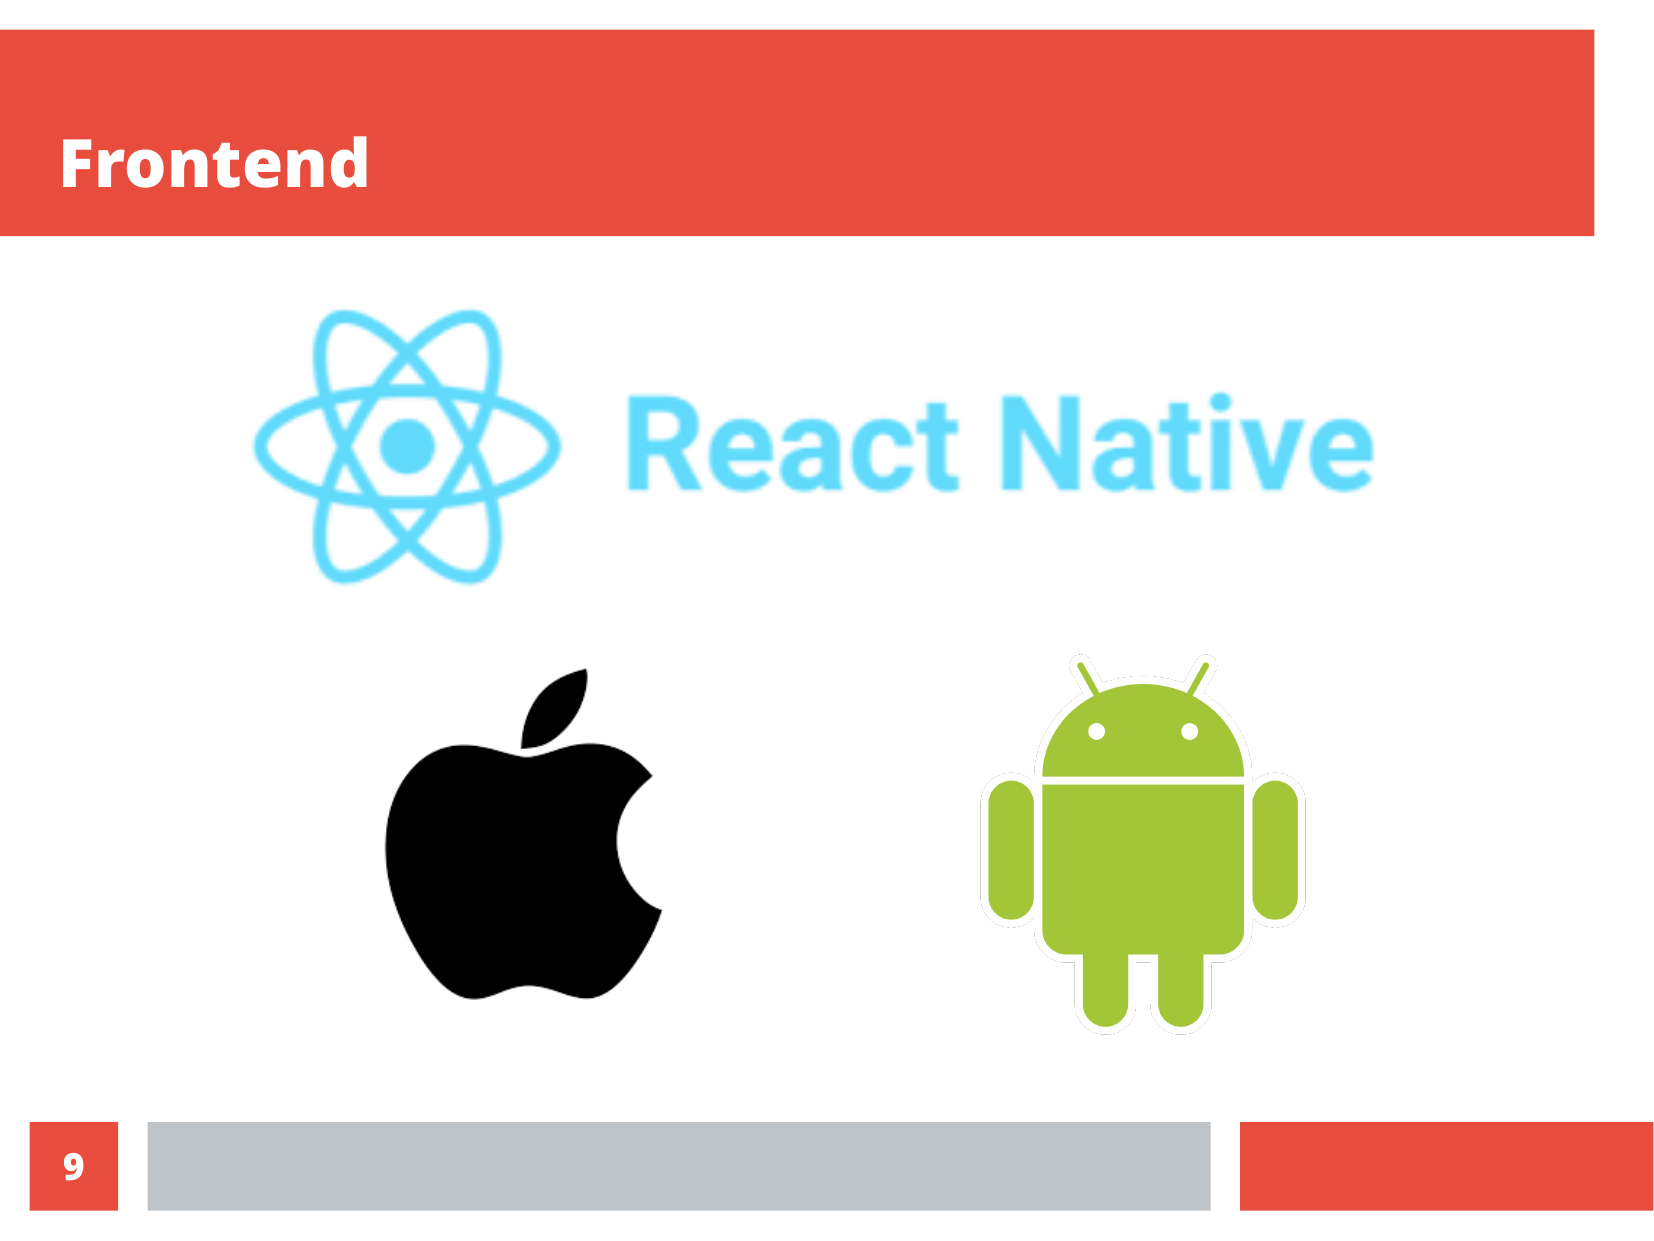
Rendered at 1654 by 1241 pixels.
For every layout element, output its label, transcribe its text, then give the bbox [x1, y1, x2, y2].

title Frontend [59, 59, 1595, 207]
picture [202, 238, 1426, 1036]
